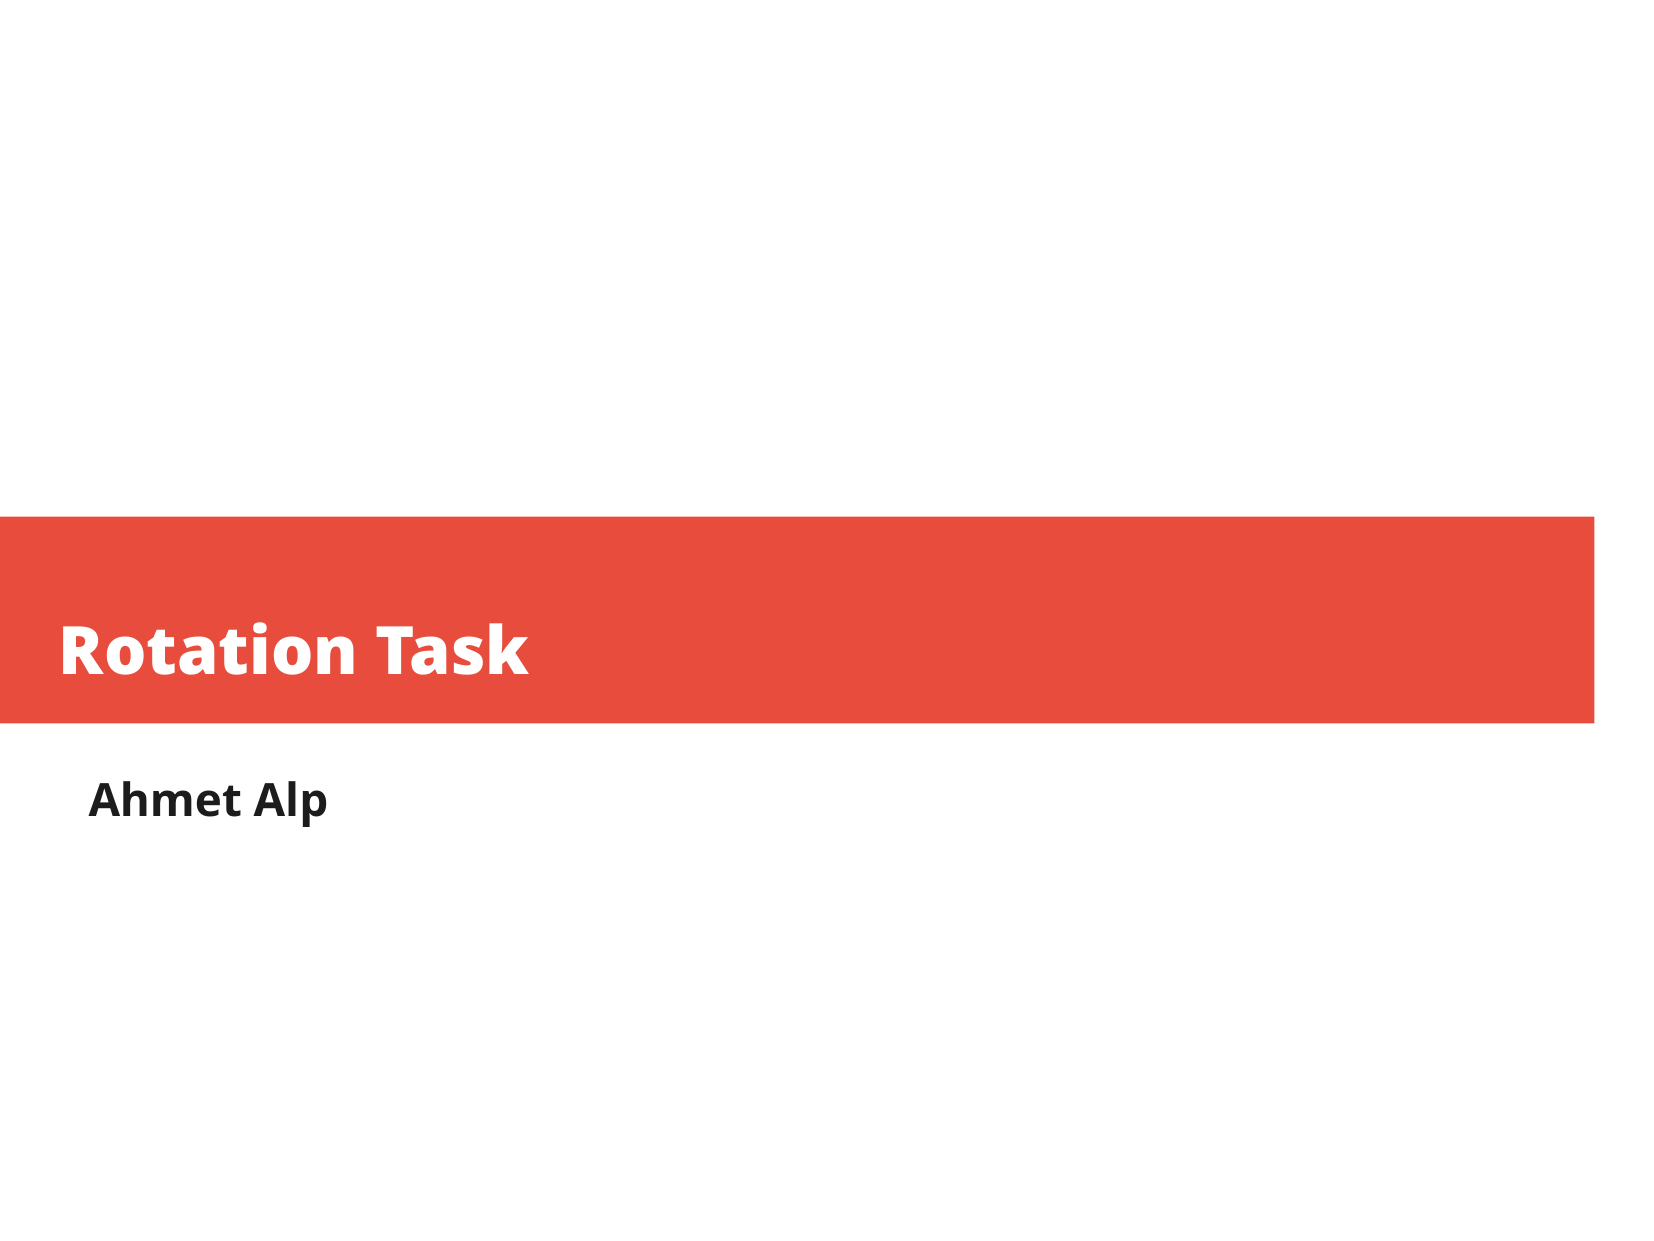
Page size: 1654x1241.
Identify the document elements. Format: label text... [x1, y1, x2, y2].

title Rotation Task [59, 546, 1595, 694]
subtitle Ahmet Alp [88, 767, 1595, 1182]
